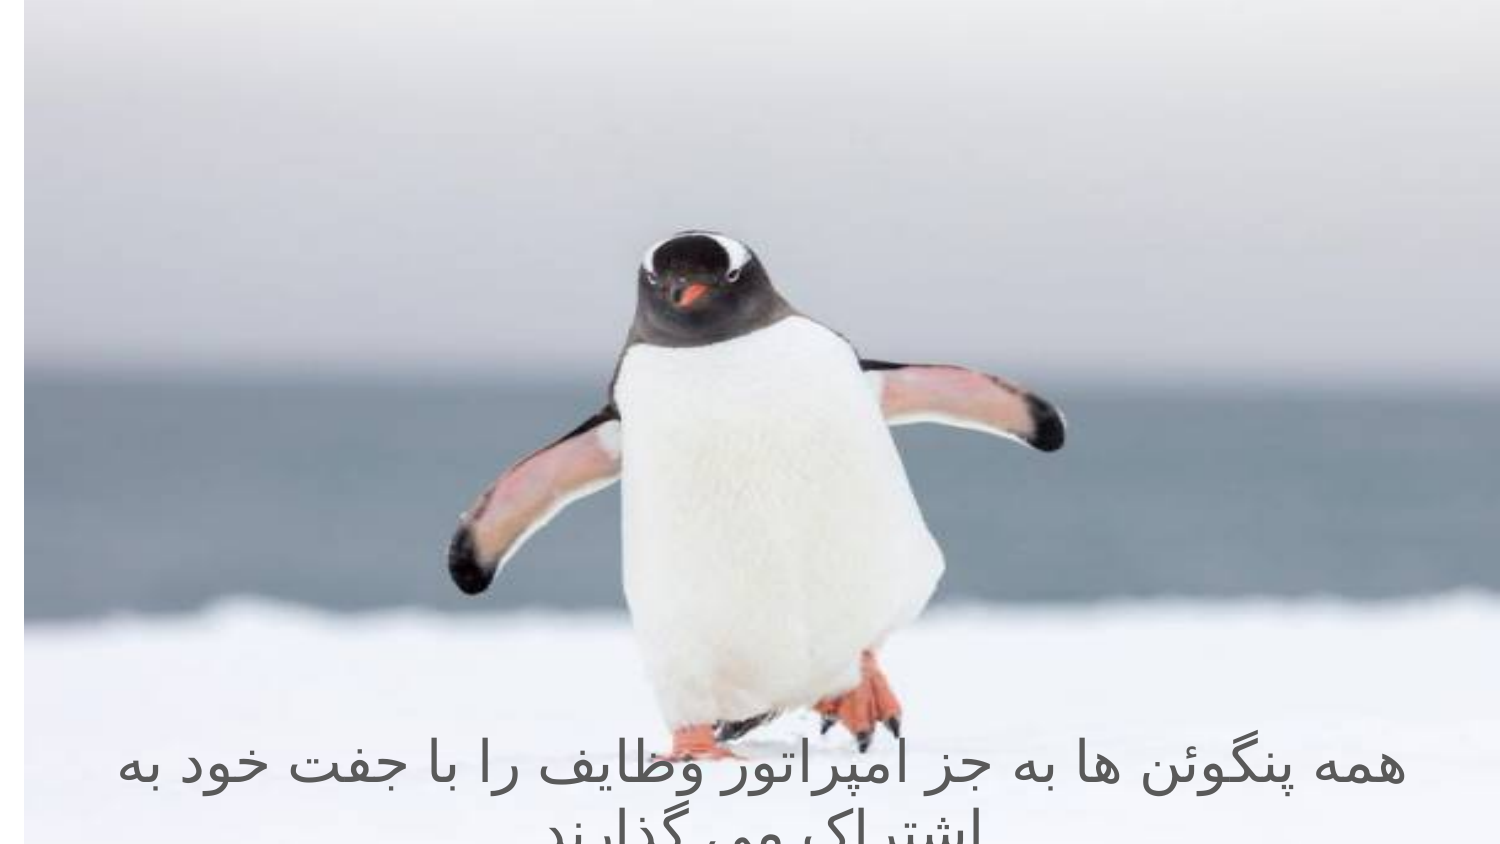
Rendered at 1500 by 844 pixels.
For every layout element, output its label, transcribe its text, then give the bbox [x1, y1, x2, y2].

subtitle همه پنگوئن ها به جز امپراتور وظایف را با جفت خود به اشتراک می گذارند [24, 709, 1500, 844]
picture [24, 0, 1500, 709]
